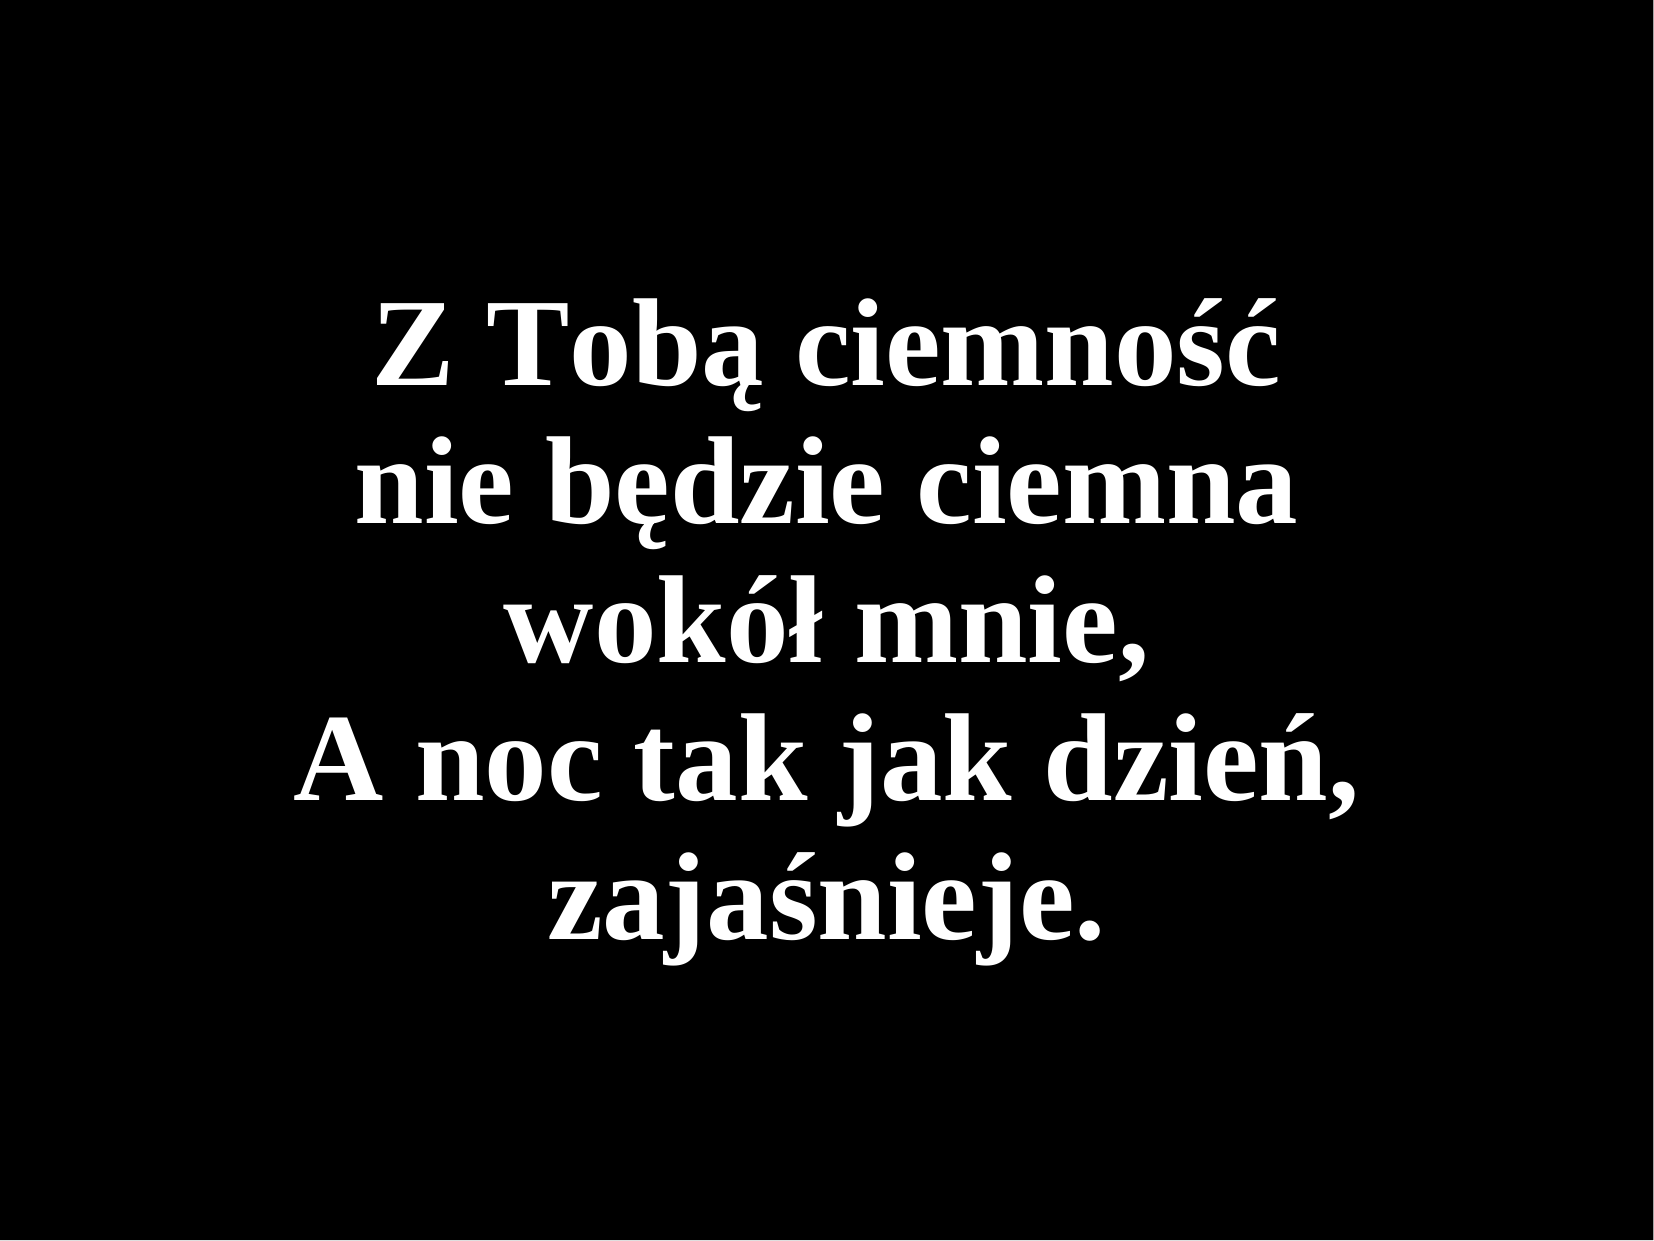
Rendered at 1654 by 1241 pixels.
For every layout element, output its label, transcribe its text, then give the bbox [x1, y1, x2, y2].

title Z Tobą ciemność nie będzie ciemna wokół mnie, A noc tak jak dzień, zajaśnieje. [0, 0, 1654, 1241]
